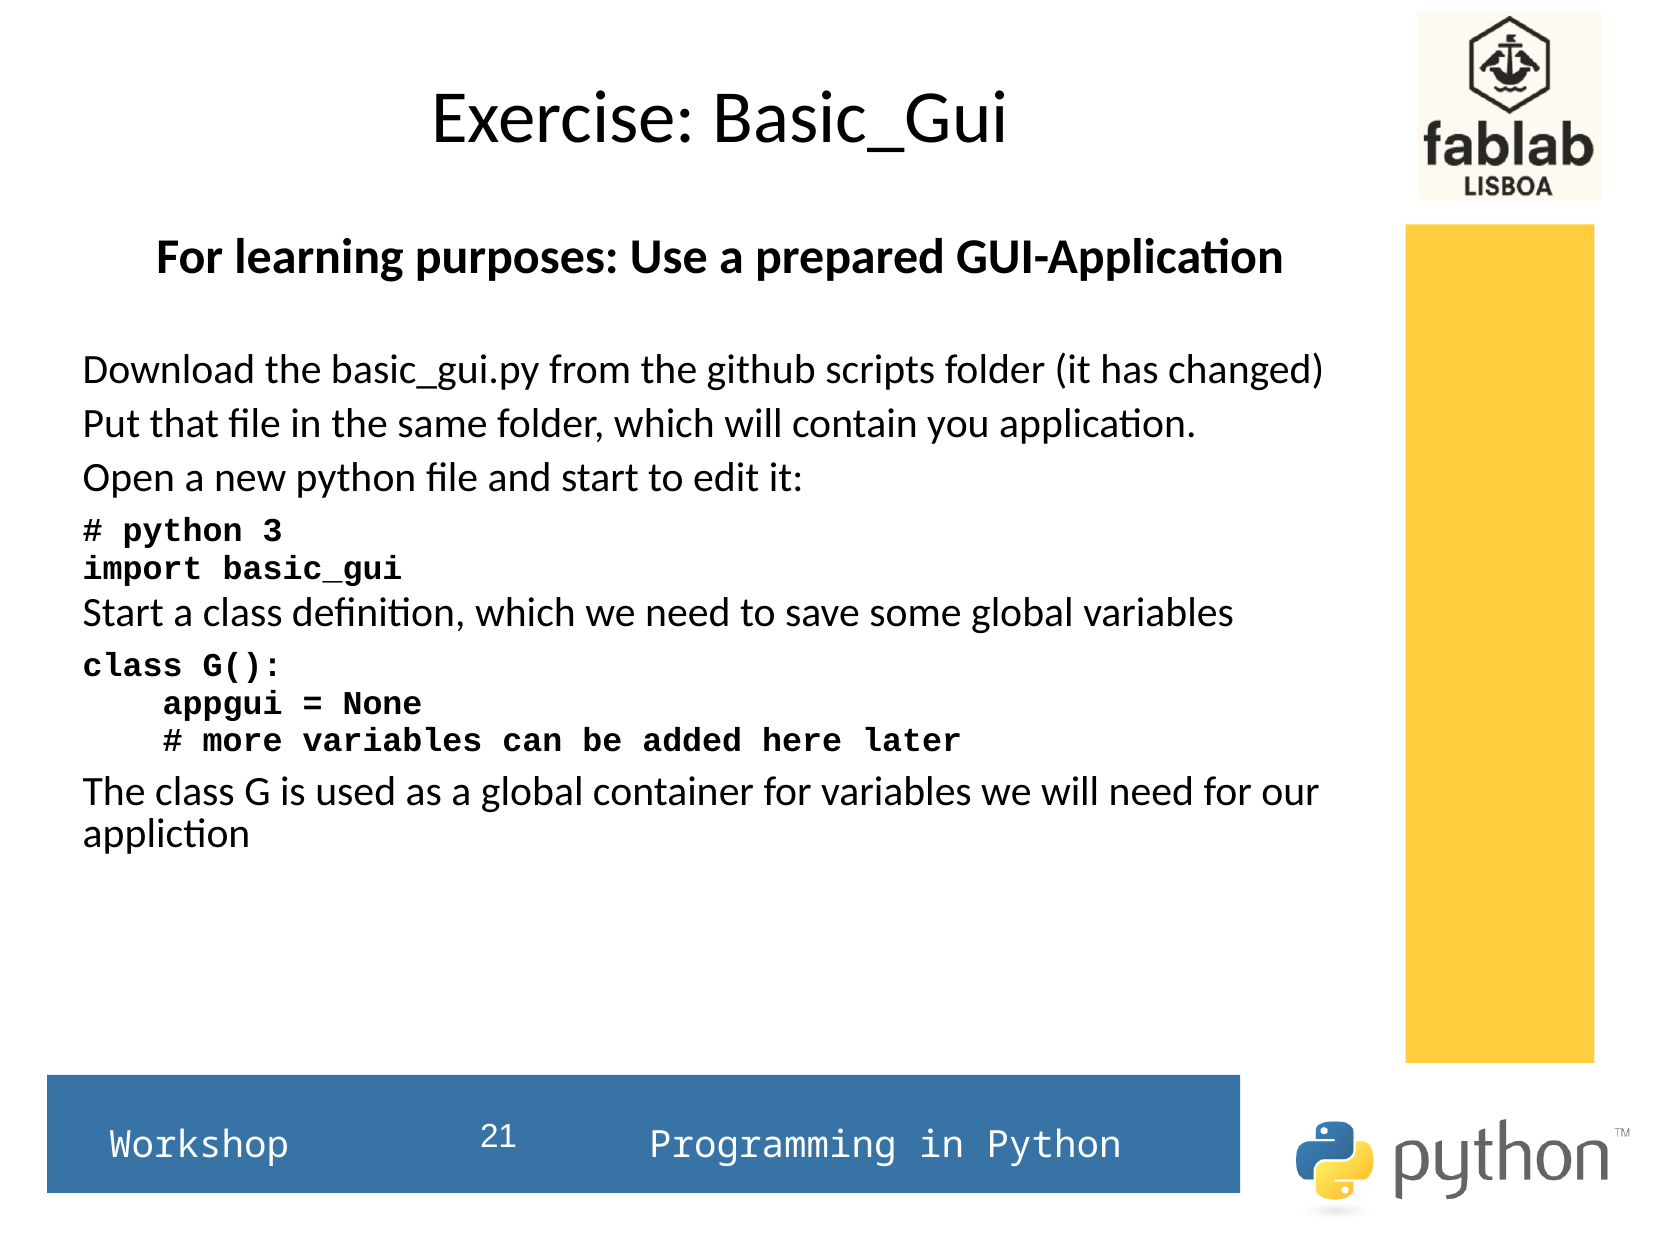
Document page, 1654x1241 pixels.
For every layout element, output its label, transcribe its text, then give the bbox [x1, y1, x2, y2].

text_box [47, 1074, 1241, 1193]
picture [1417, 11, 1601, 201]
text_box Workshop Programming in Python [94, 1110, 1182, 1213]
picture [1240, 1098, 1654, 1241]
title Exercise: Basic_Gui [82, 49, 1358, 198]
text_box [1405, 224, 1595, 1063]
subtitle For learning purposes: Use a prepared GUI-Application Download the basic_gui.py from the github scripts folder (it has changed) Put that file in the same folder, which will contain you application. Open a new python file and start to edit it: # python 3 import basic_gui Start a class definition, which we need to save some global variables class G(): appgui = None # more variables can be added here later The class G is used as a global container for variables we will need for our appliction [82, 236, 1359, 1034]
